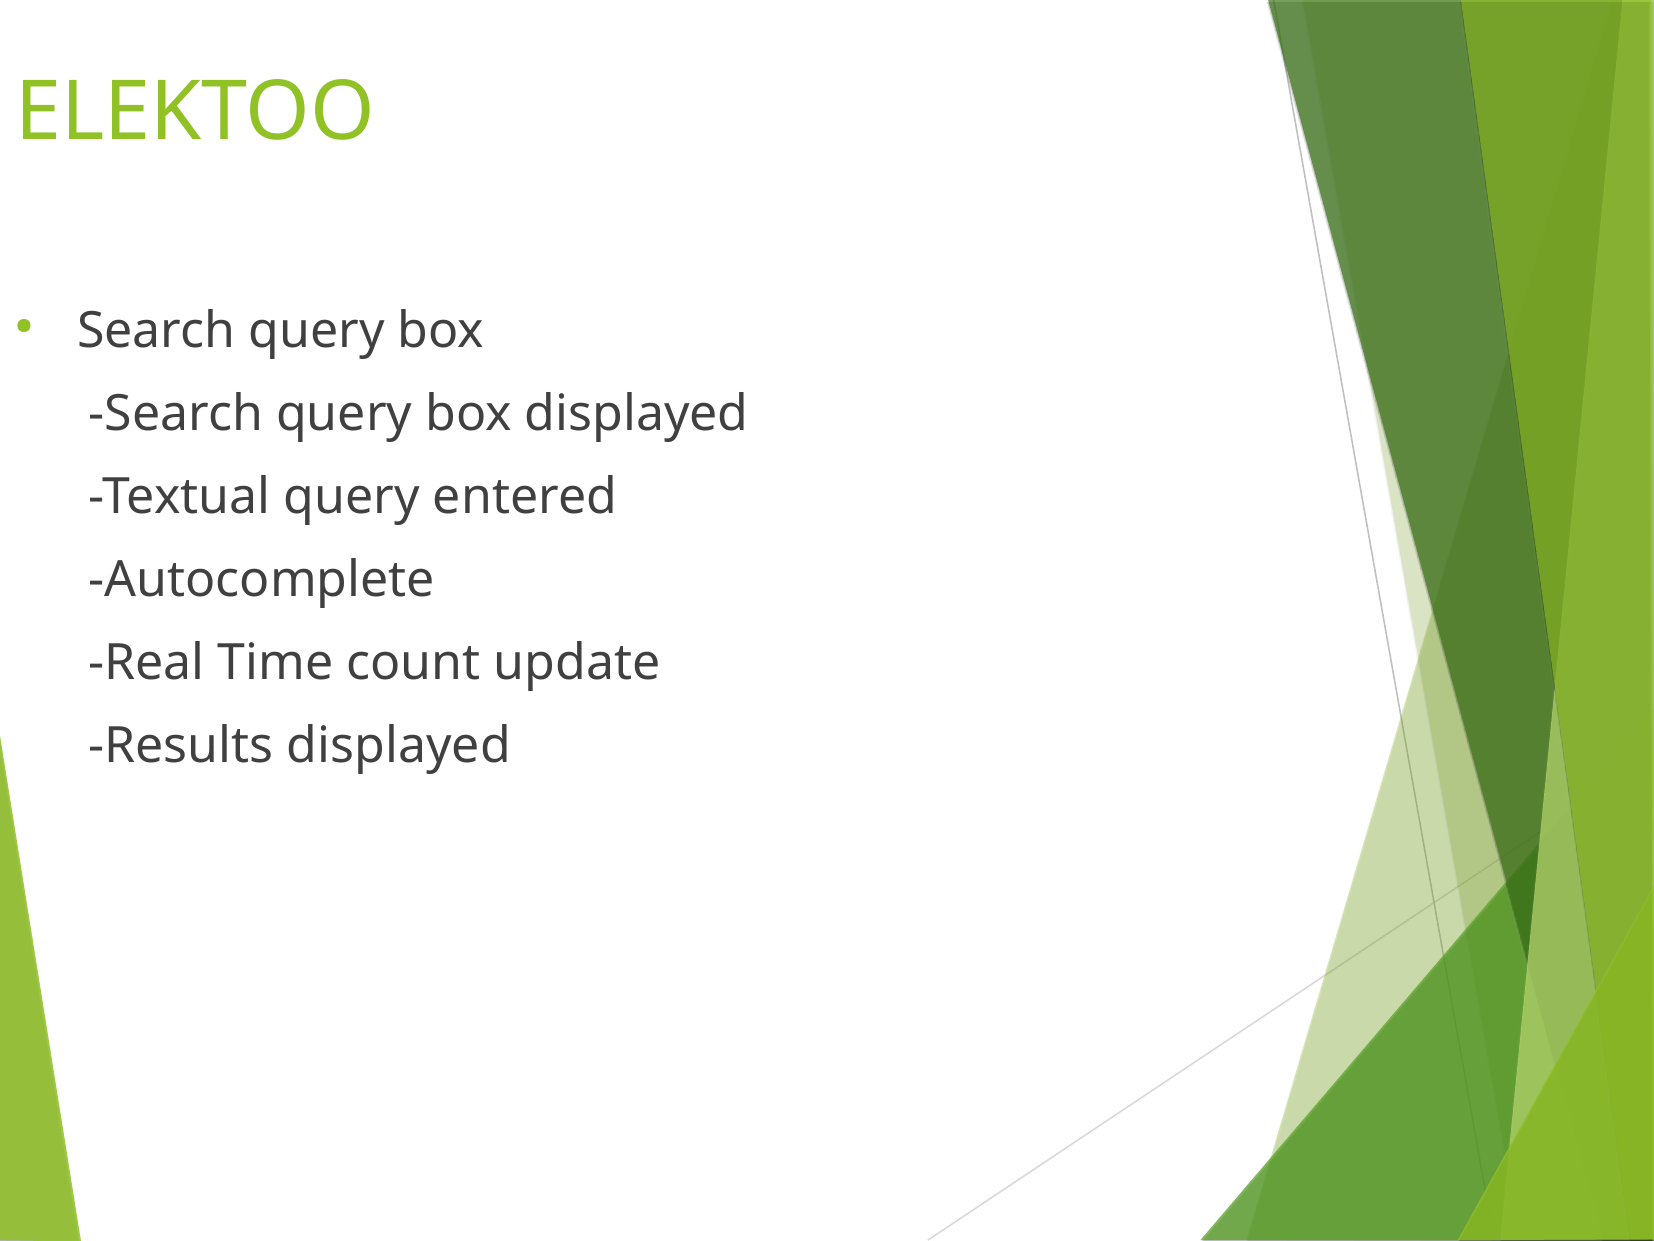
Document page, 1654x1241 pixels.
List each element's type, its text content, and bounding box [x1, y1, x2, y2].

title ELEKTOO [0, 49, 1489, 257]
list Search query box -Search query box displayed -Textual query entered -Autocomplete -Real Time count update -Results displayed [0, 290, 1489, 1010]
